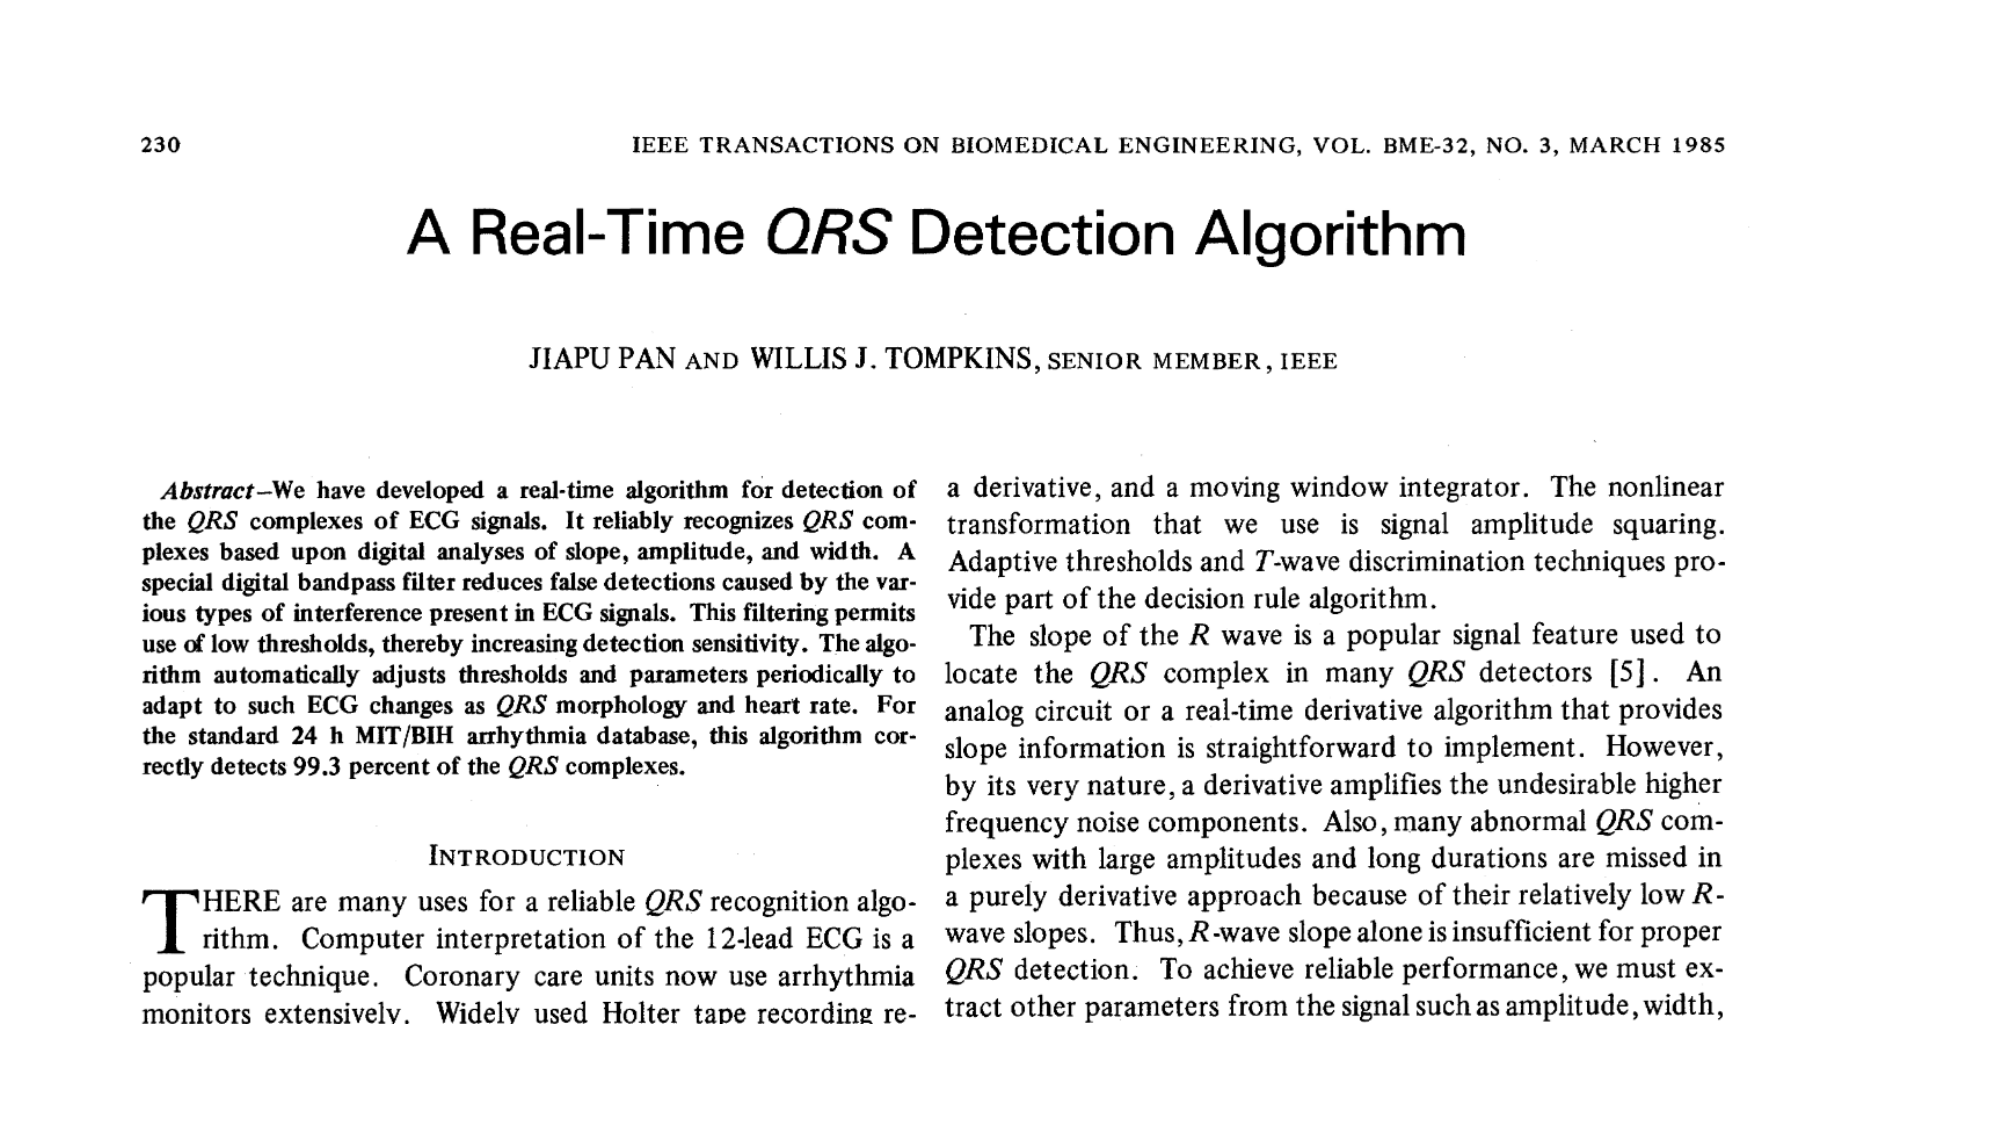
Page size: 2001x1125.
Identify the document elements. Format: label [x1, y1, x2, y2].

picture [0, 0, 1863, 1024]
